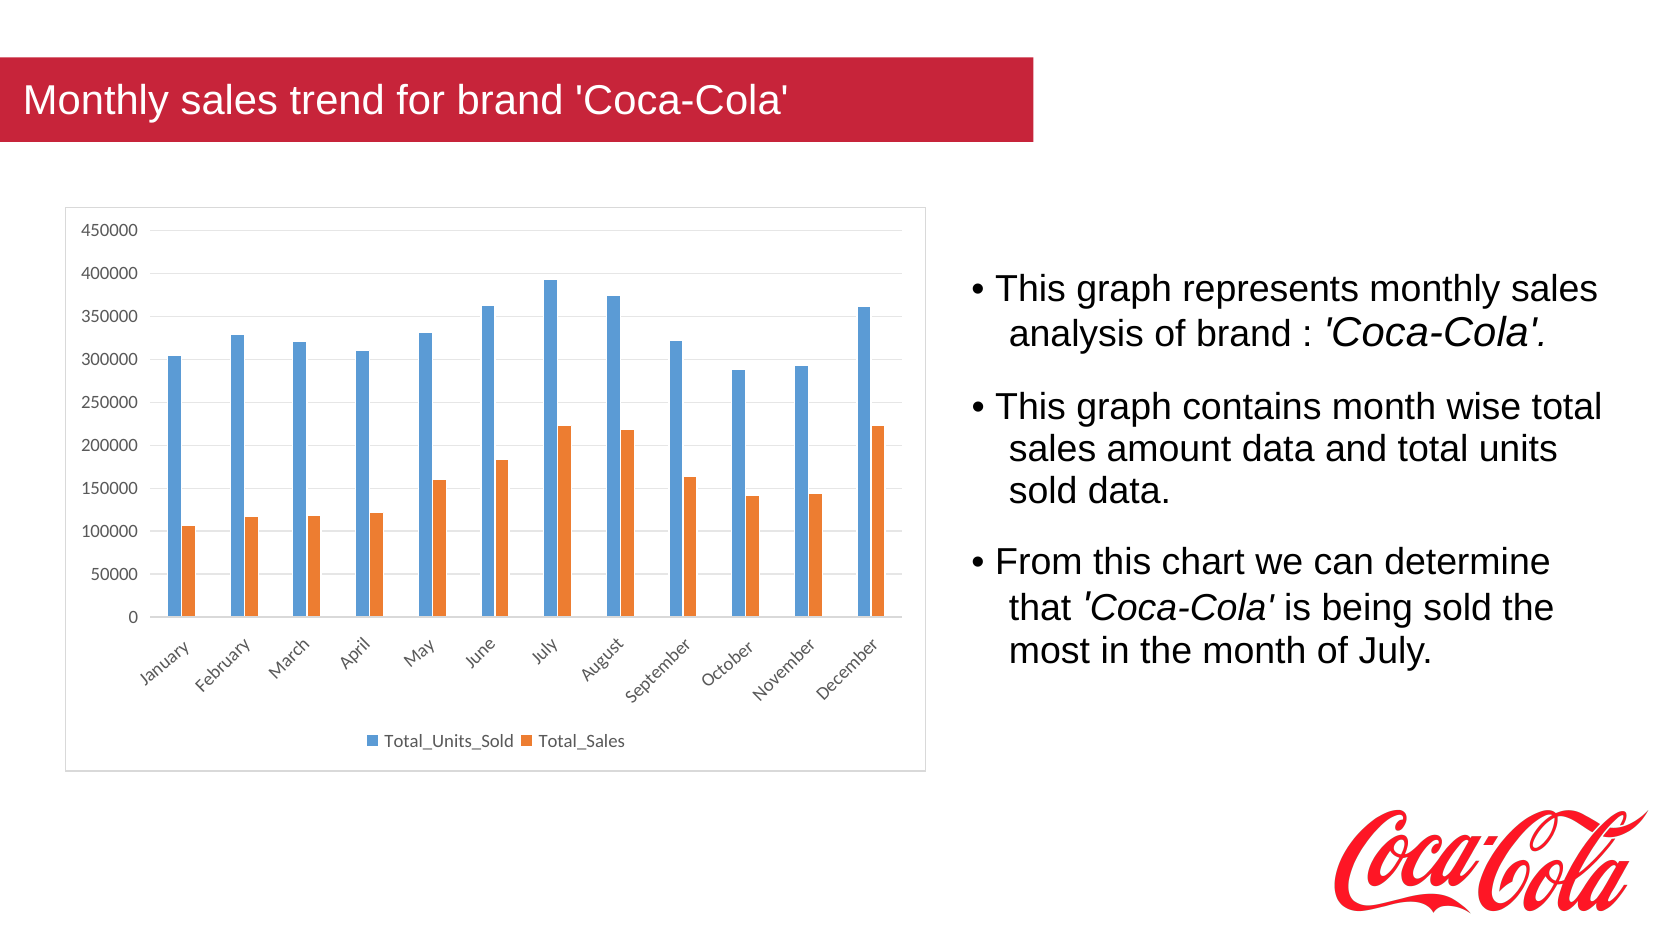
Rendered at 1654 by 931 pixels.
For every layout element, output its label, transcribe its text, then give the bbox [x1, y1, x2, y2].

title Monthly sales trend for brand 'Coca-Cola' [0, 57, 1034, 142]
picture [1334, 772, 1650, 931]
text_box • This graph represents monthly sales analysis of brand : 'Coca-Cola'. • This graph contains month wise total sales amount data and total units sold data. • From this chart we can determine that 'Coca-Cola' is being sold the most in the month of July. [956, 259, 1636, 792]
picture [64, 206, 928, 772]
